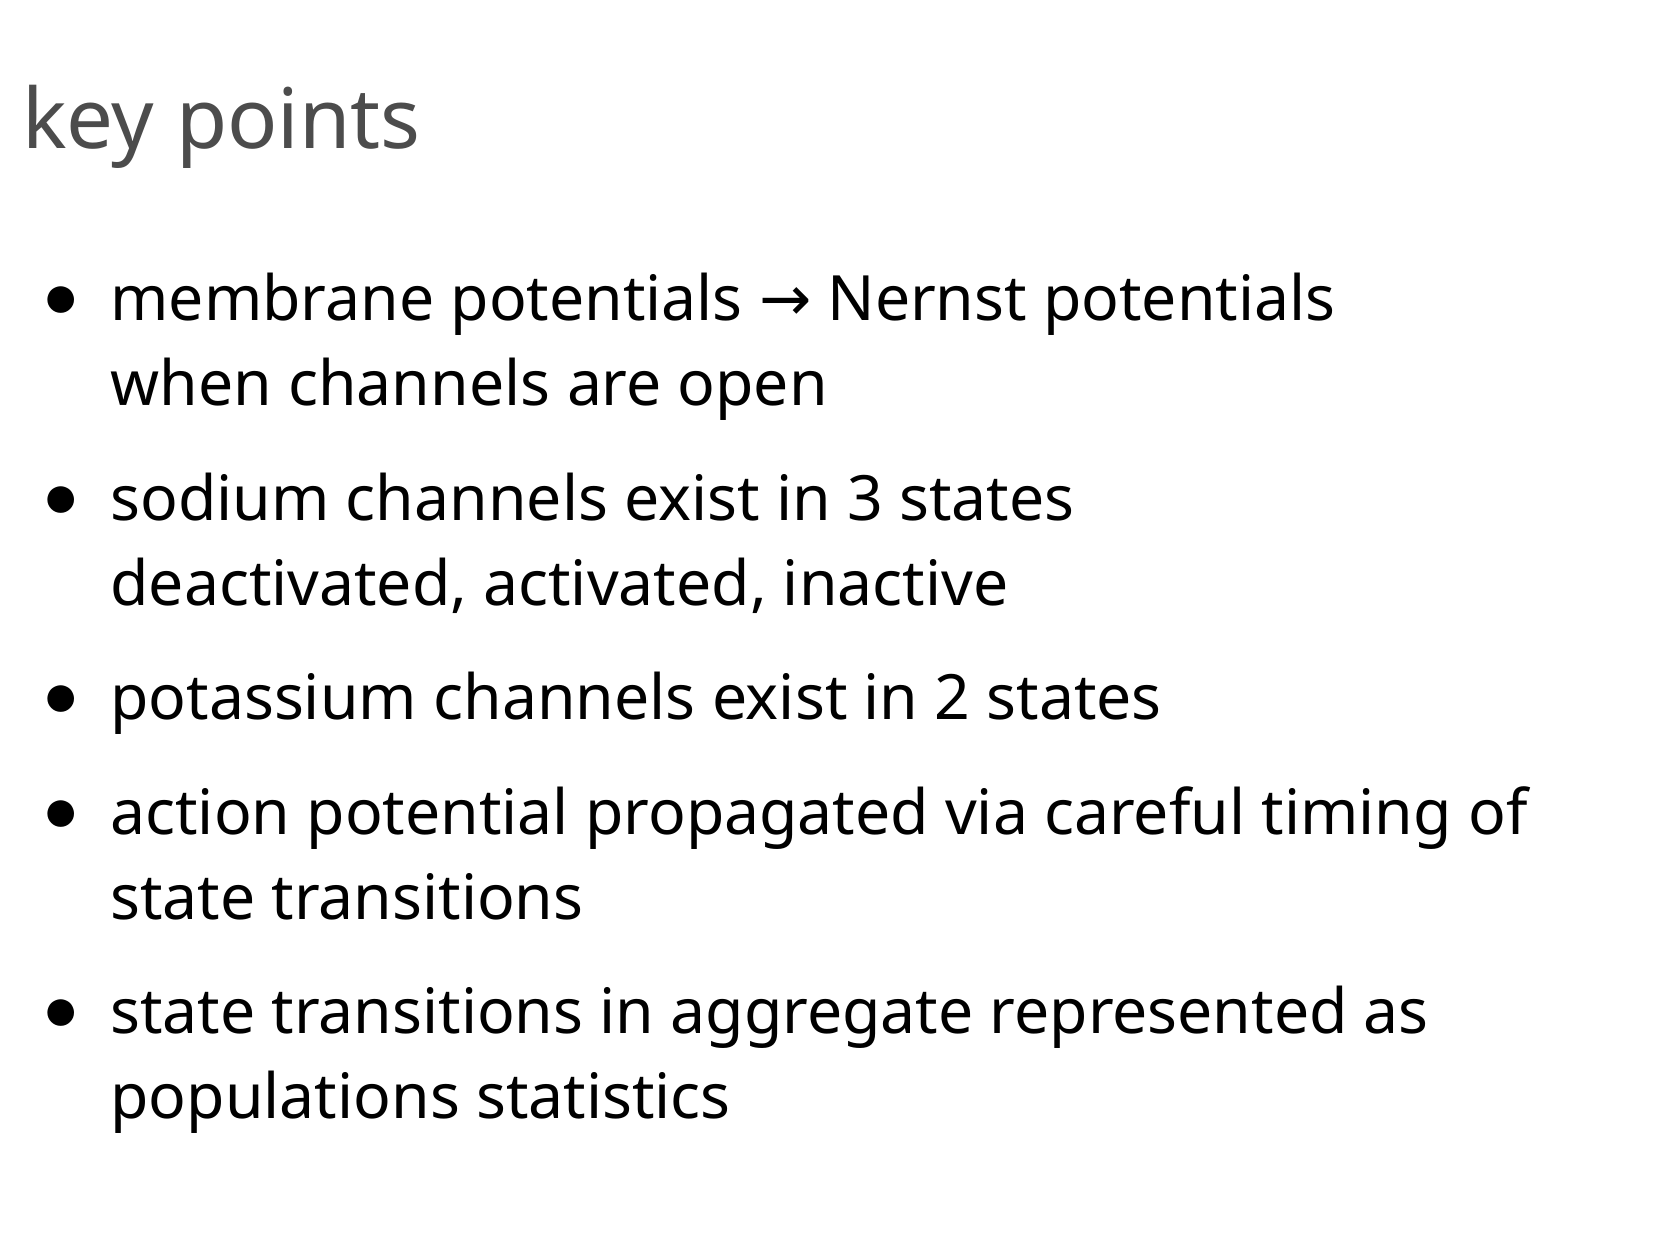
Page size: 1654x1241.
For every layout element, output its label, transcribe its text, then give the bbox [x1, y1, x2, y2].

list membrane potentials → Nernst potentials when channels are open sodium channels exist in 3 states deactivated, activated, inactive potassium channels exist in 2 states action potential propagated via careful timing of state transitions state transitions in aggregate represented as populations statistics [25, 226, 1654, 1166]
title key points [22, 19, 1654, 213]
